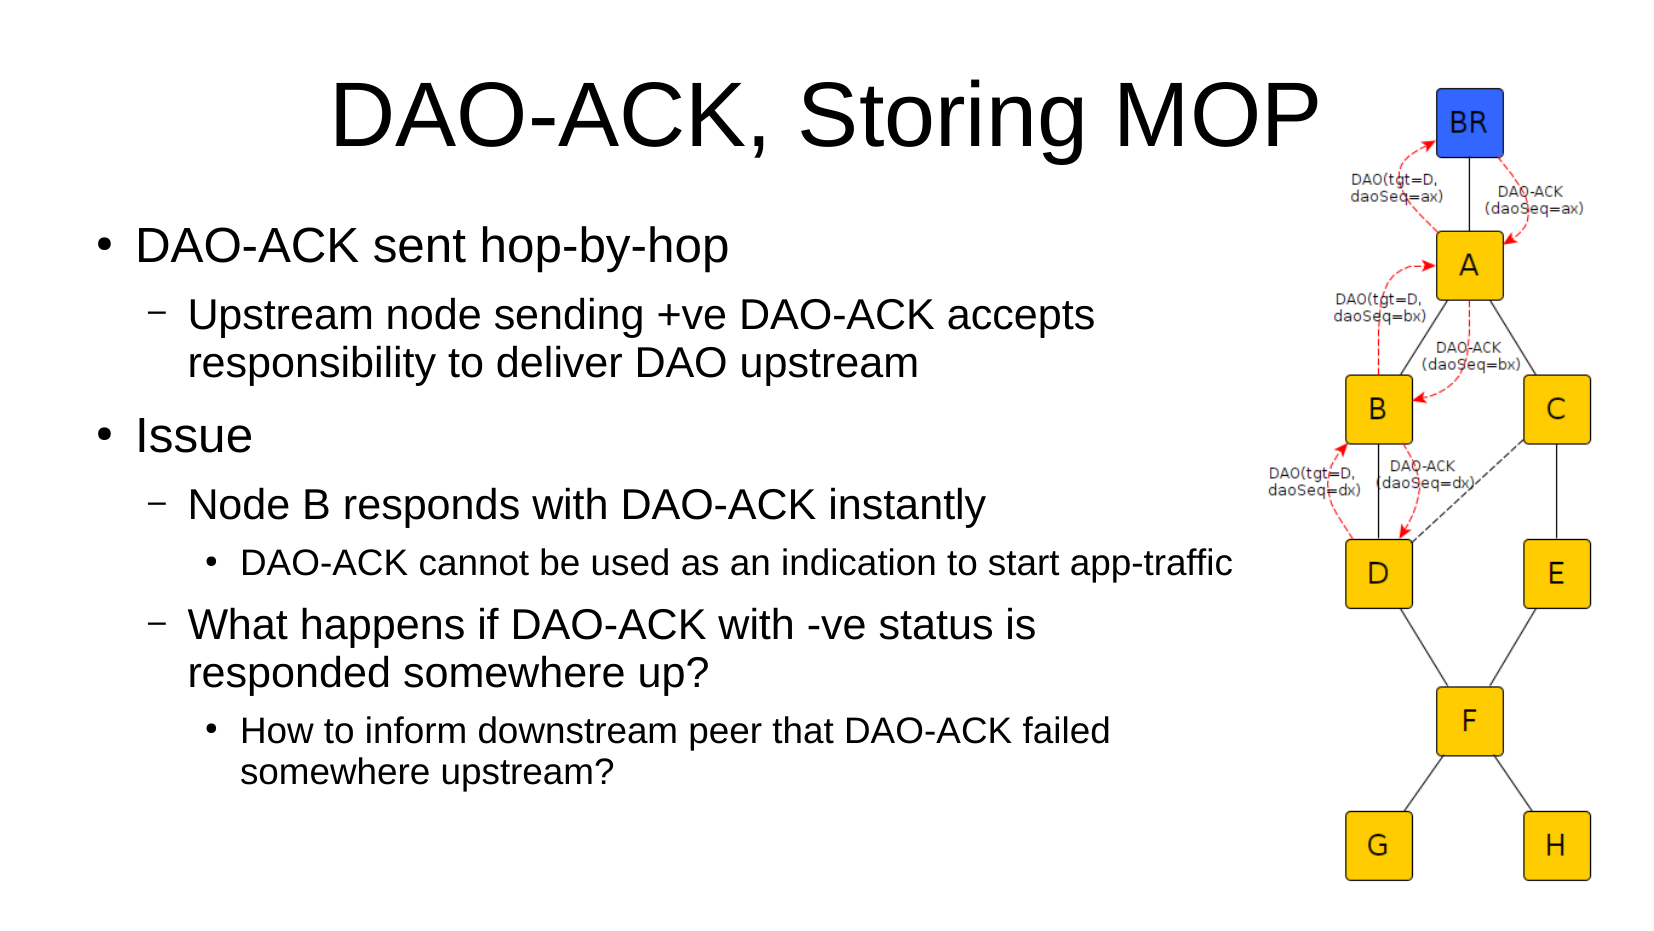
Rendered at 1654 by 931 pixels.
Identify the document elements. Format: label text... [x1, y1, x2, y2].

title DAO-ACK, Storing MOP [82, 37, 1571, 193]
picture [1246, 70, 1607, 898]
list DAO-ACK sent hop-by-hop Upstream node sending +ve DAO-ACK accepts responsibility to deliver DAO upstream Issue Node B responds with DAO-ACK instantly DAO-ACK cannot be used as an indication to start app-traffic What happens if DAO-ACK with -ve status is responded somewhere up? How to inform downstream peer that DAO-ACK failed somewhere upstream? [82, 217, 1247, 815]
